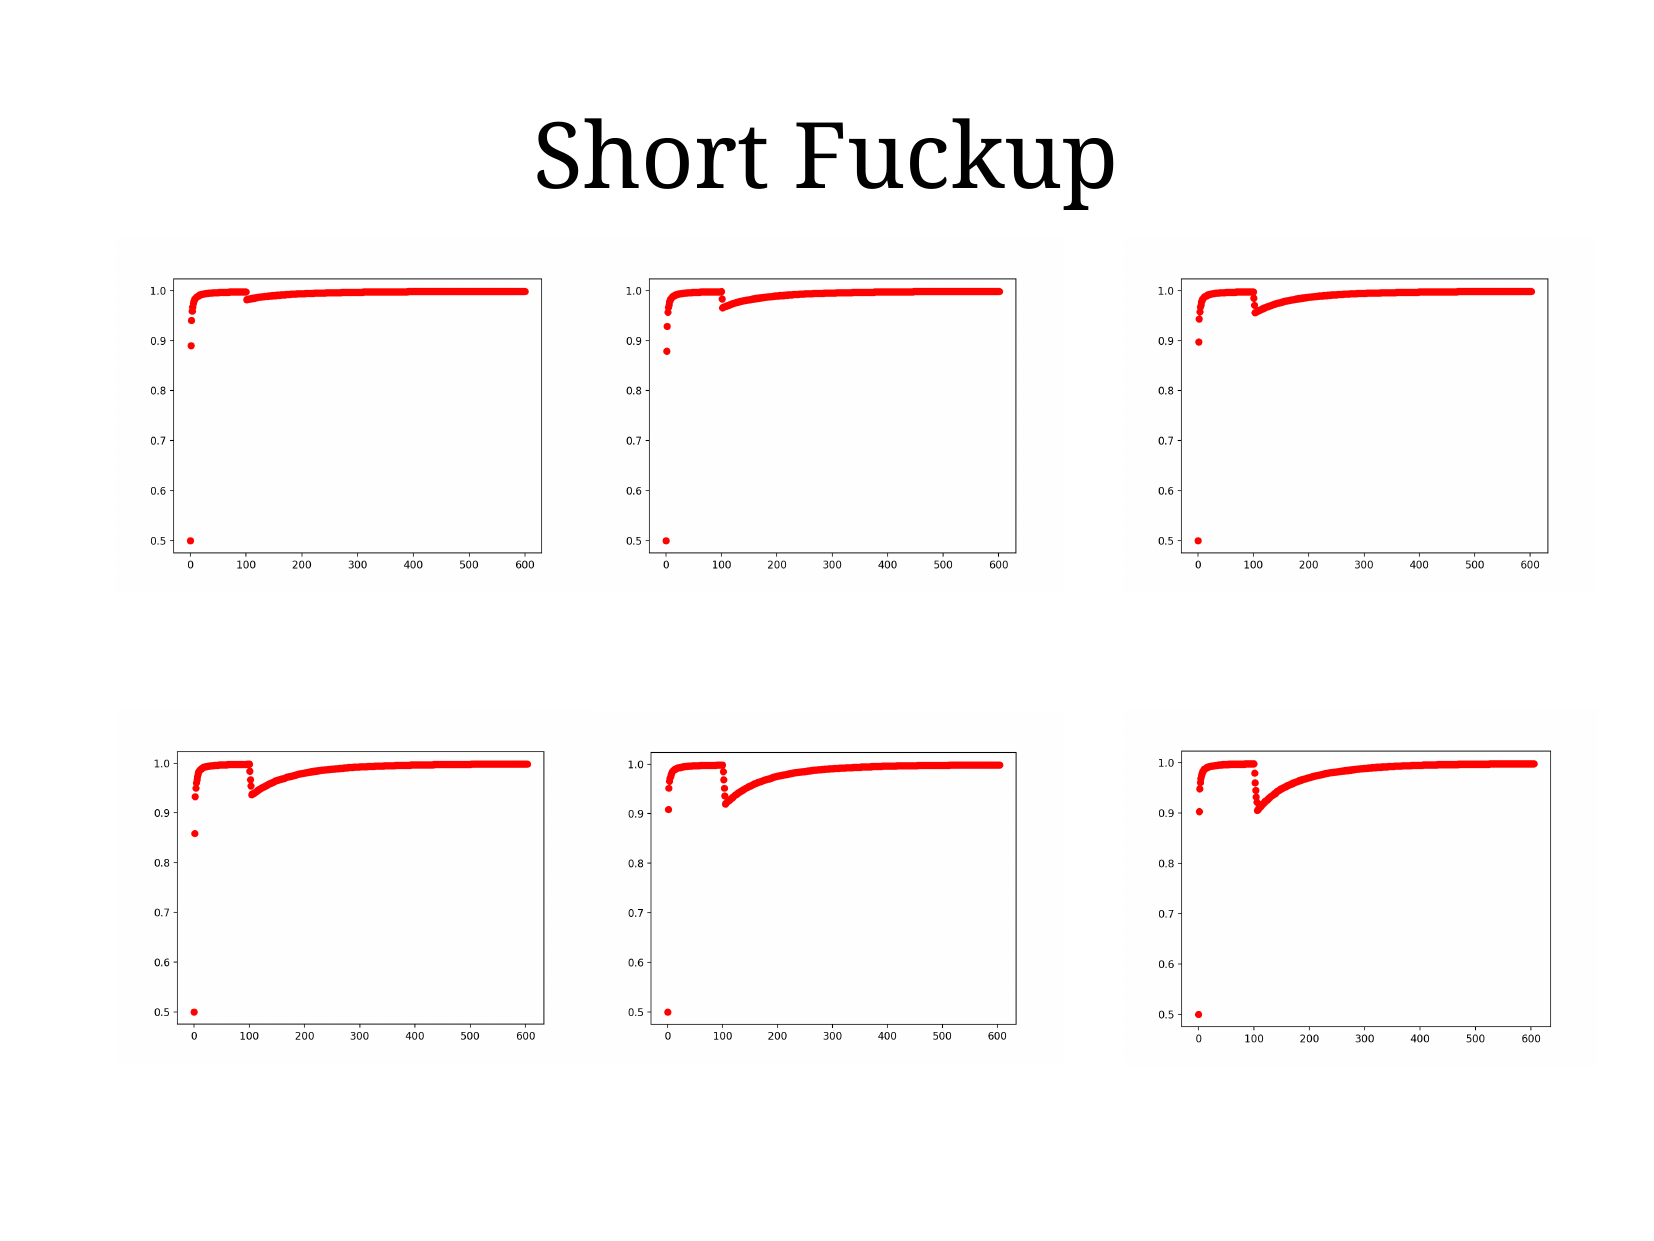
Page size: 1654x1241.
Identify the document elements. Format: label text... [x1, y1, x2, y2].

picture [1122, 236, 1595, 592]
picture [590, 236, 1063, 592]
picture [114, 236, 589, 592]
picture [118, 709, 591, 1063]
title Short Fuckup [82, 49, 1571, 257]
picture [592, 710, 1063, 1063]
picture [1122, 708, 1598, 1066]
